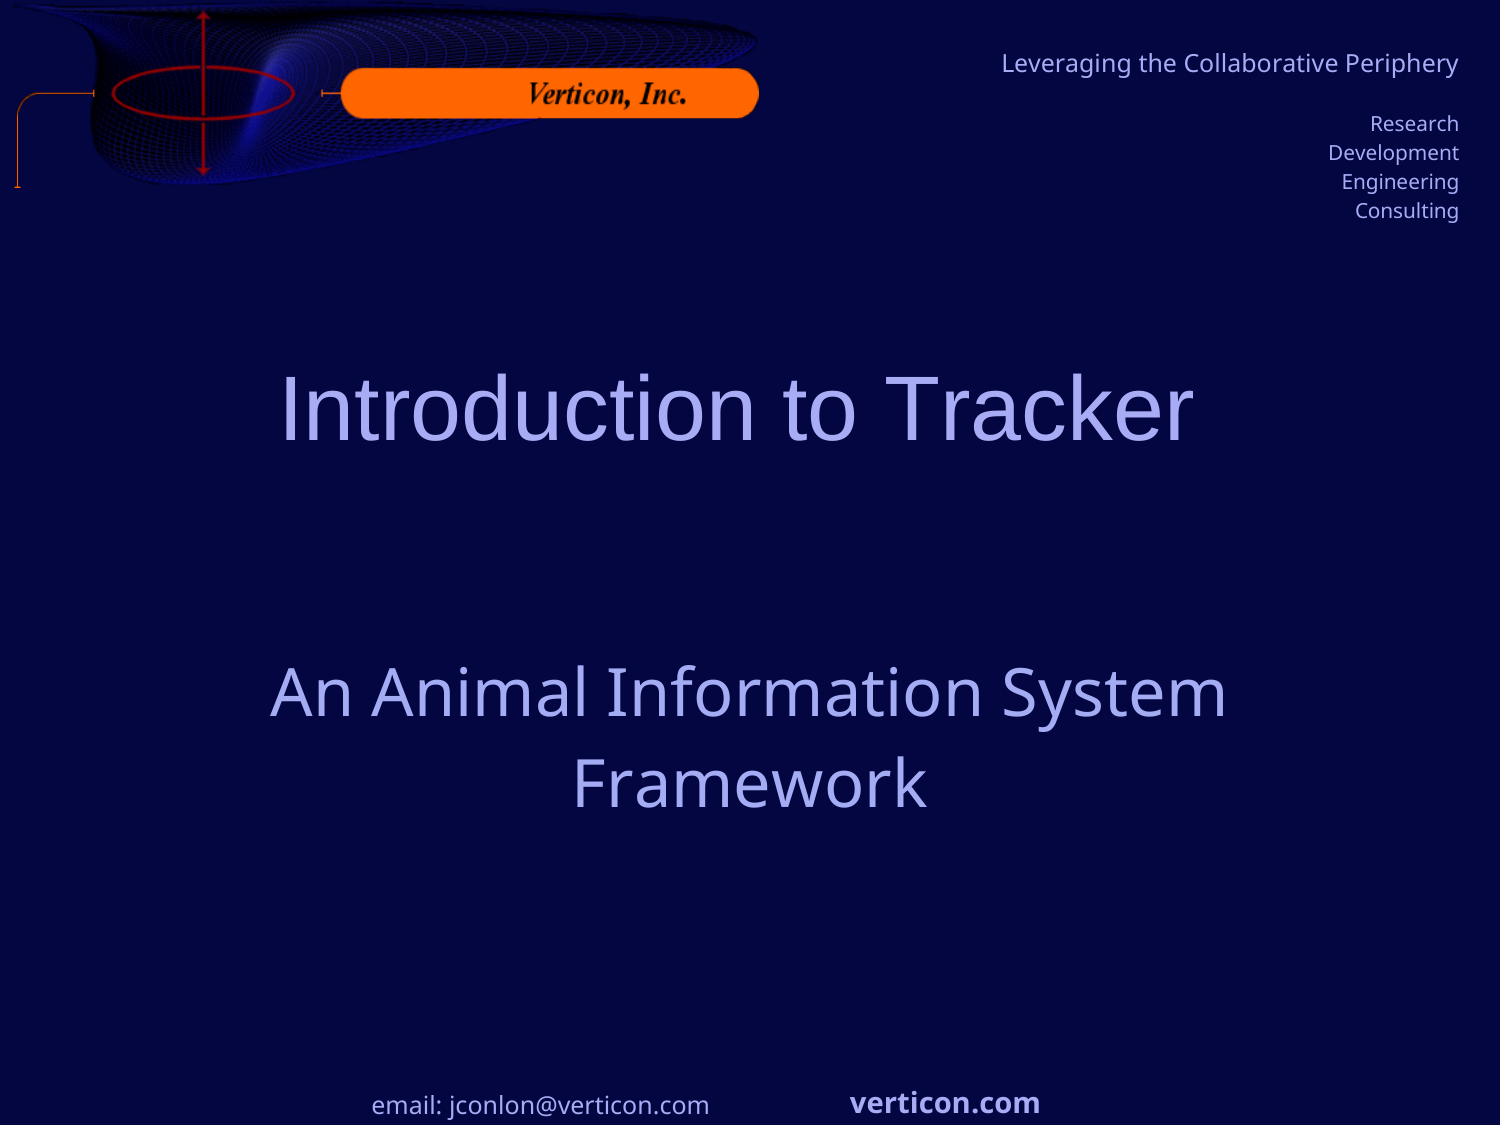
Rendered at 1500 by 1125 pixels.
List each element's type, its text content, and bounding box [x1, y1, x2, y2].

subtitle An Animal Information System Framework [225, 637, 1276, 926]
picture [8, 0, 759, 188]
title Introduction to Tracker [112, 349, 1388, 553]
text_box Leveraging the Collaborative Periphery Research Development Engineering Consulting [712, 38, 1475, 233]
text_box email: jconlon@verticon.com [356, 1079, 755, 1125]
text_box verticon.com [835, 1074, 1079, 1125]
